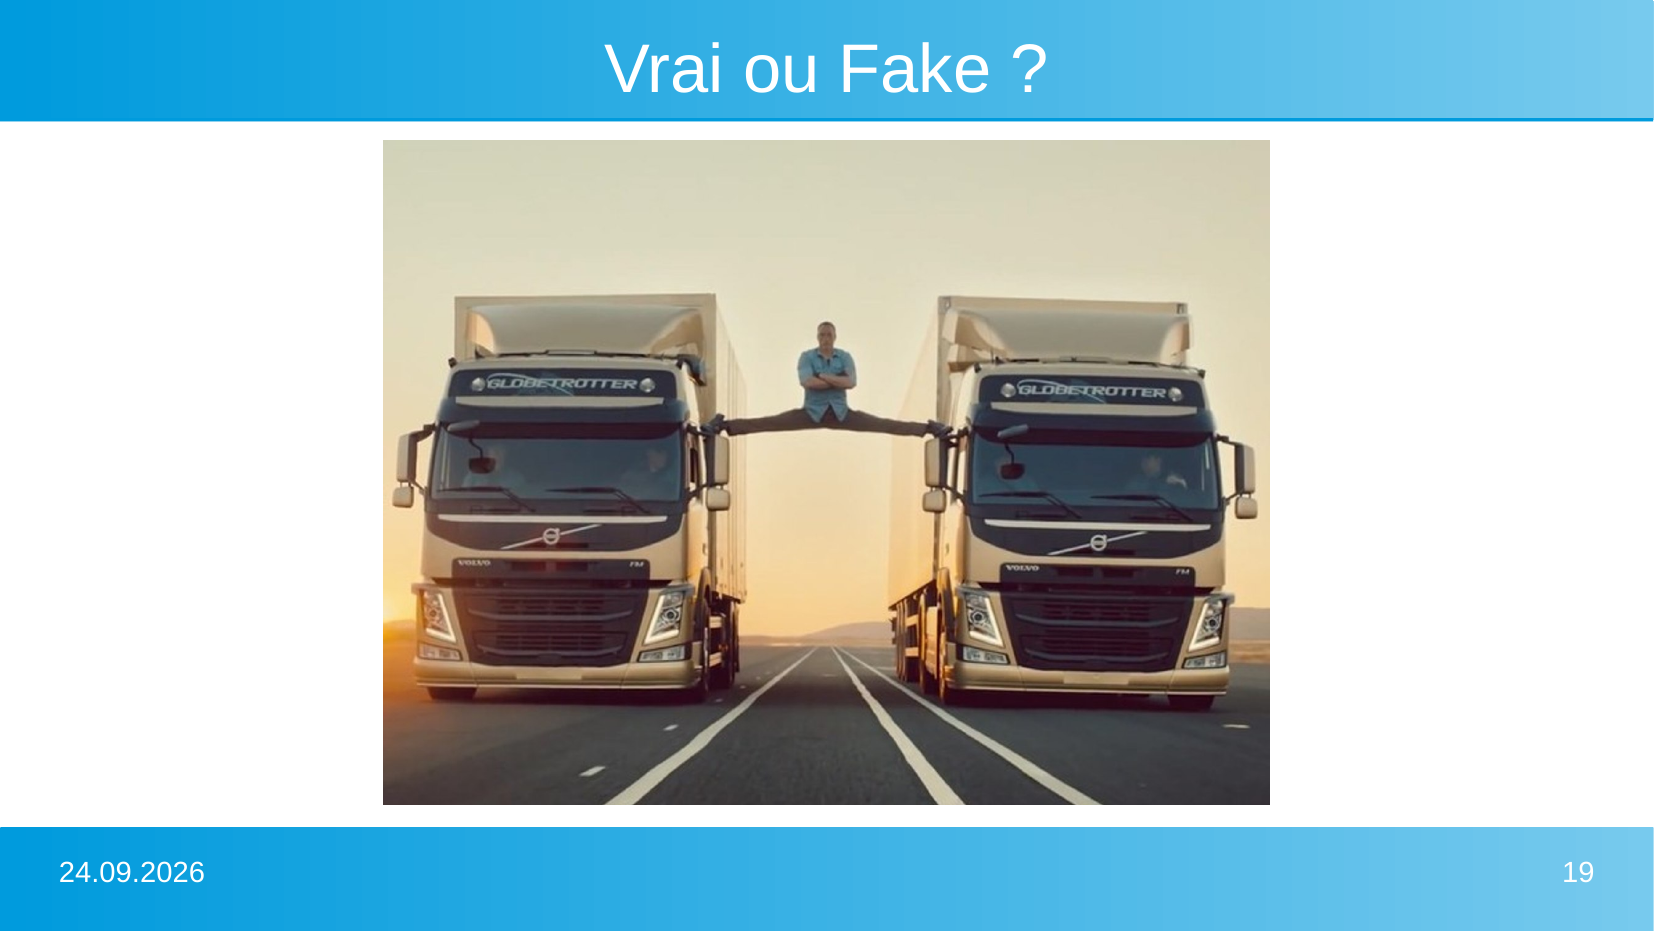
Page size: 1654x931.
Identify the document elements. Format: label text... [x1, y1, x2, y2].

title Vrai ou Fake ? [59, 29, 1595, 108]
picture [383, 140, 1270, 805]
